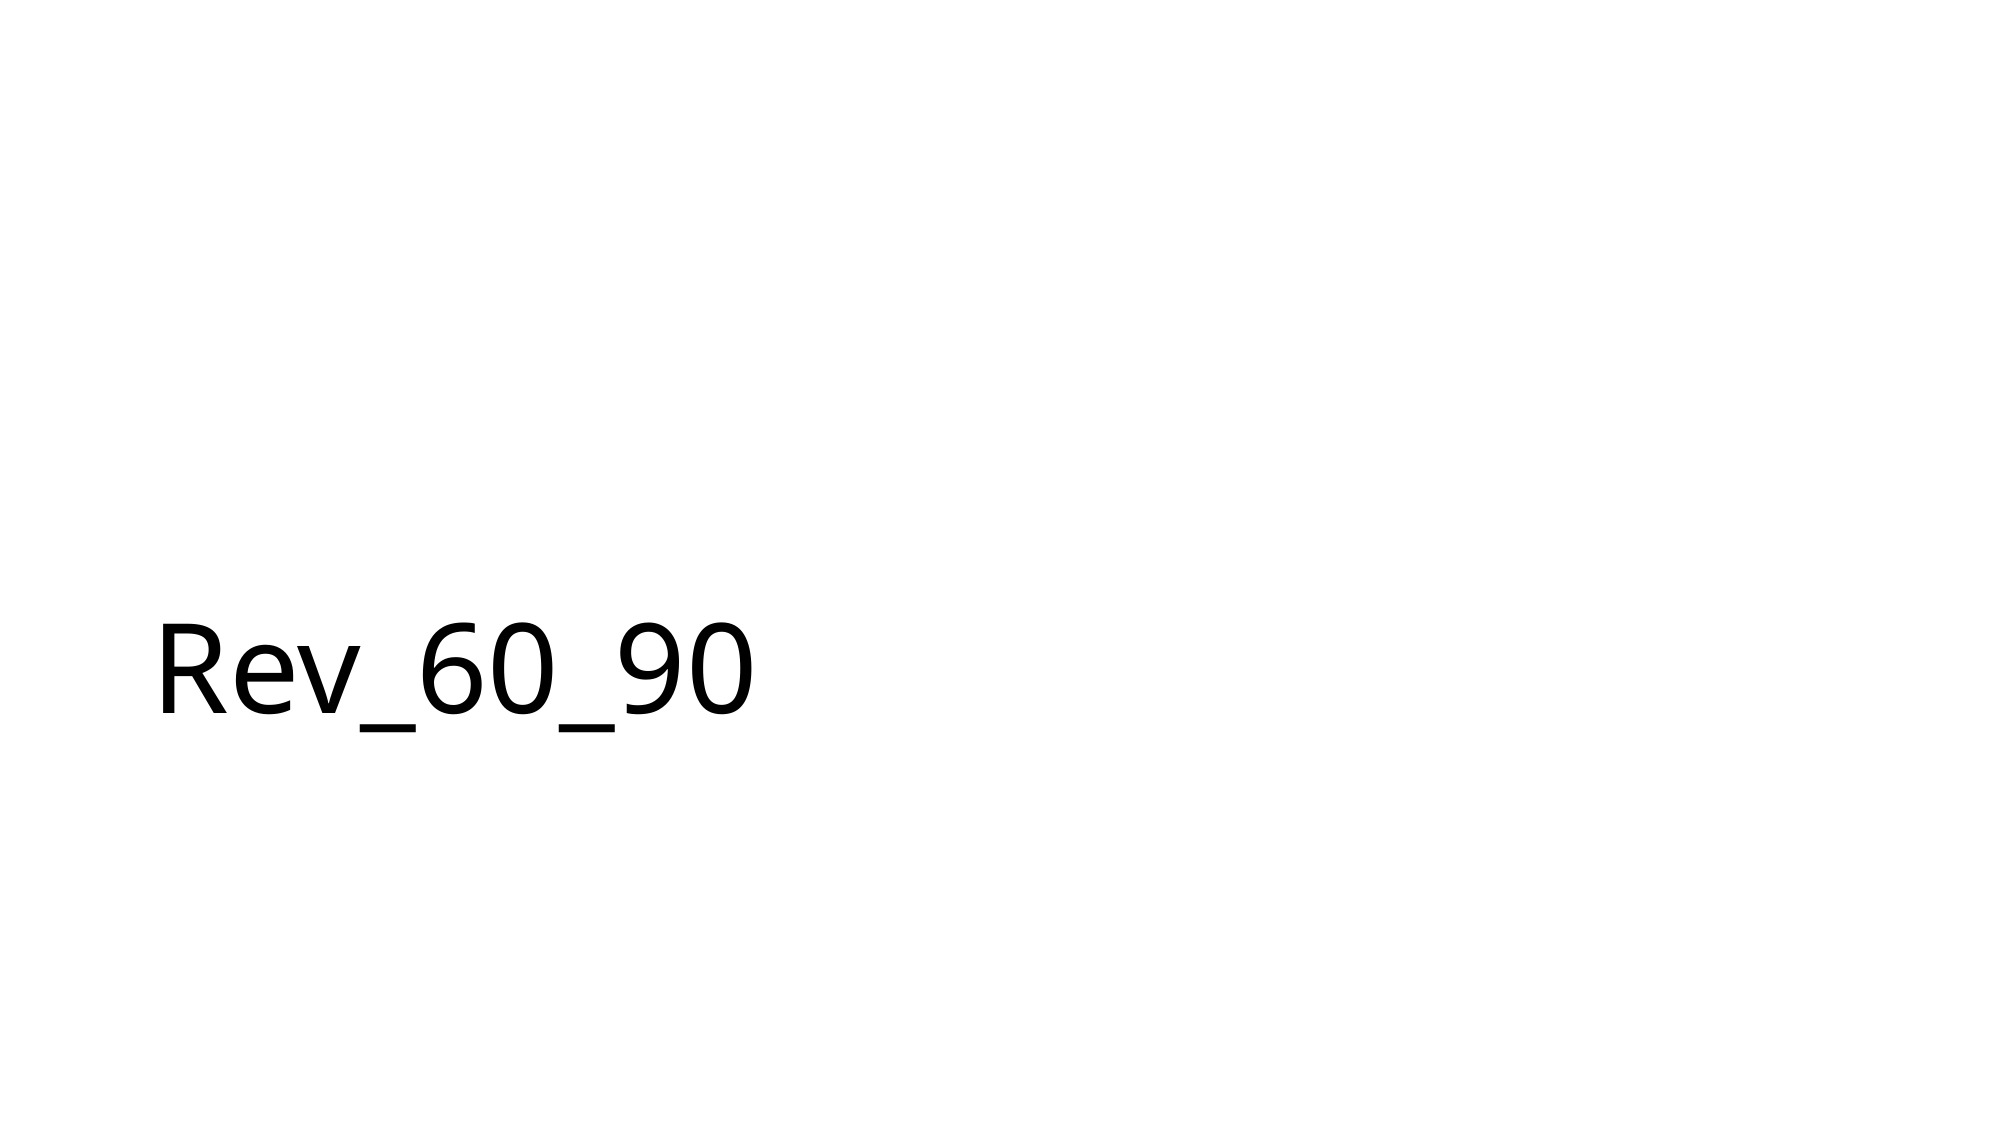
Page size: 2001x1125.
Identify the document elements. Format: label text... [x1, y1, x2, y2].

title Rev_60_90 [136, 280, 1862, 749]
